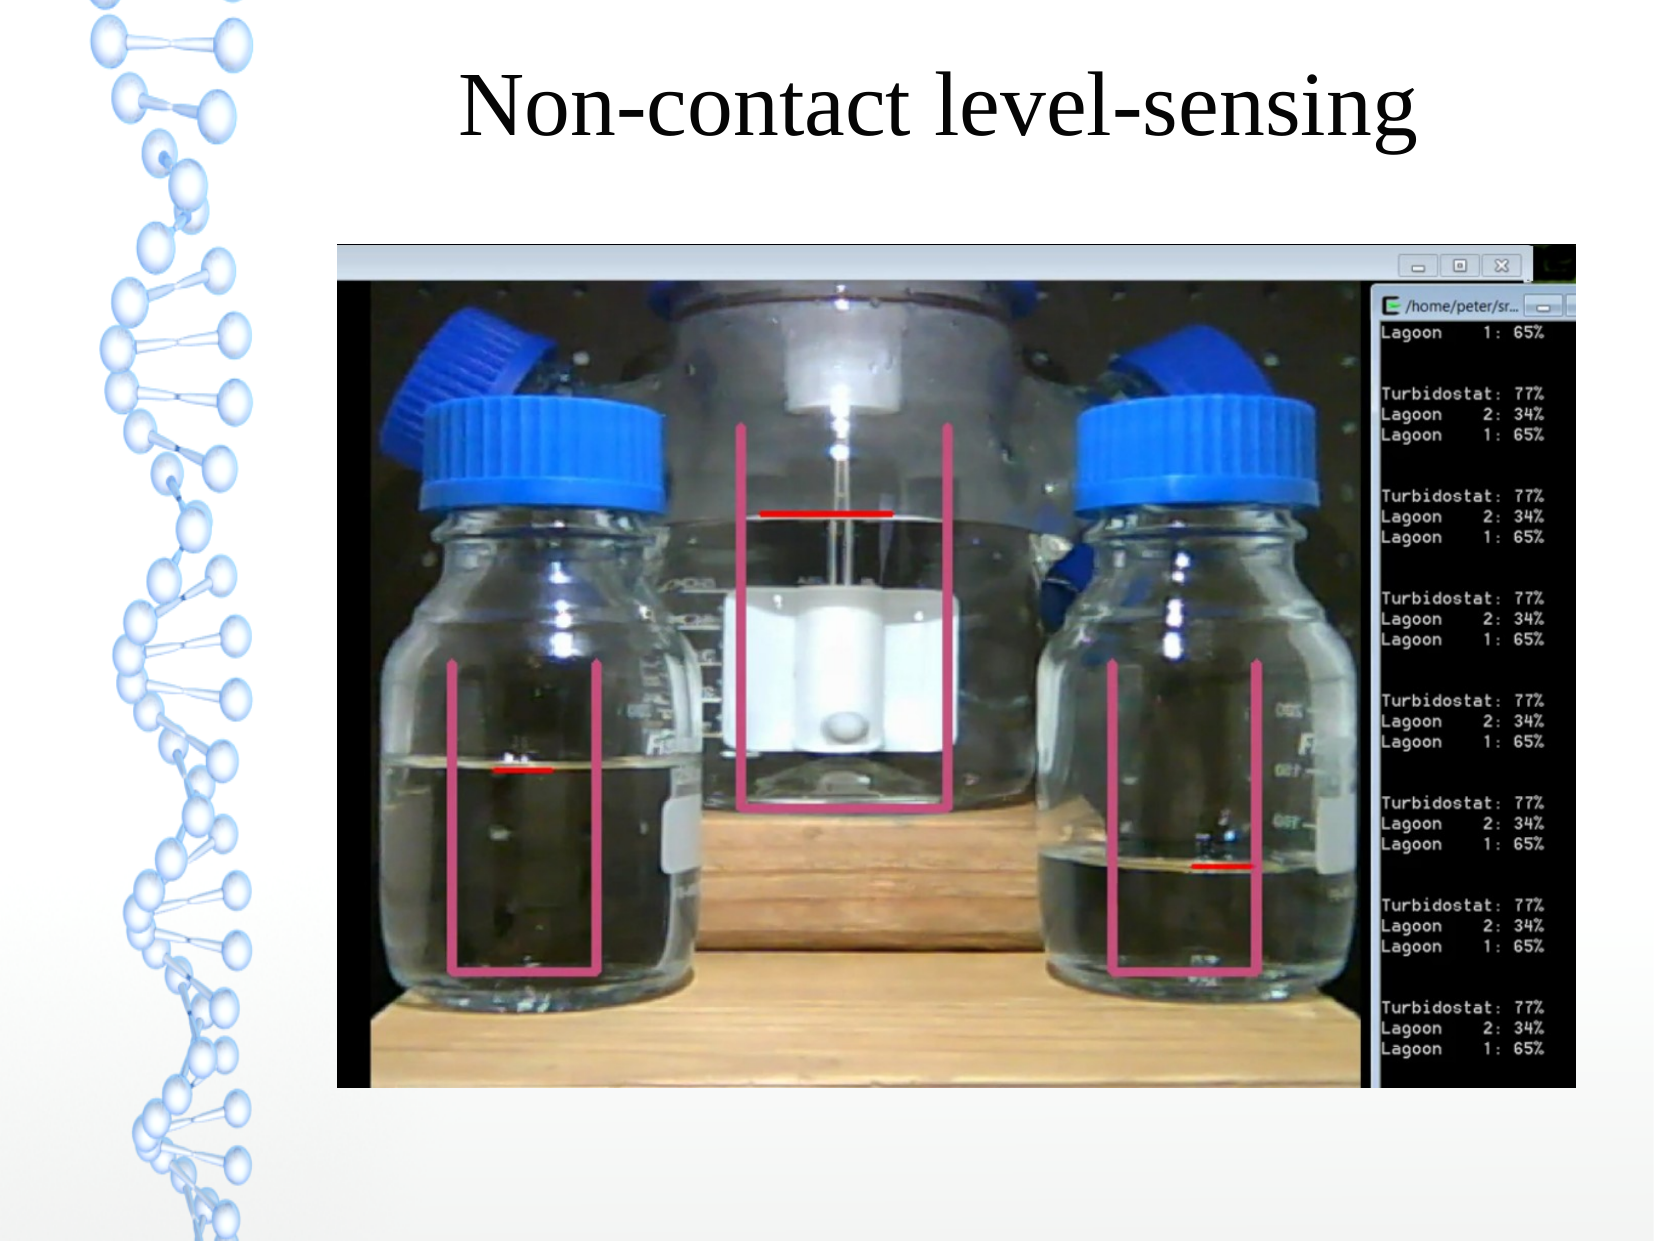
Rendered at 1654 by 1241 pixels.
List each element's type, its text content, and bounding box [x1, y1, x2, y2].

title Non-contact level-sensing [274, 20, 1604, 188]
picture [0, 0, 1654, 1241]
